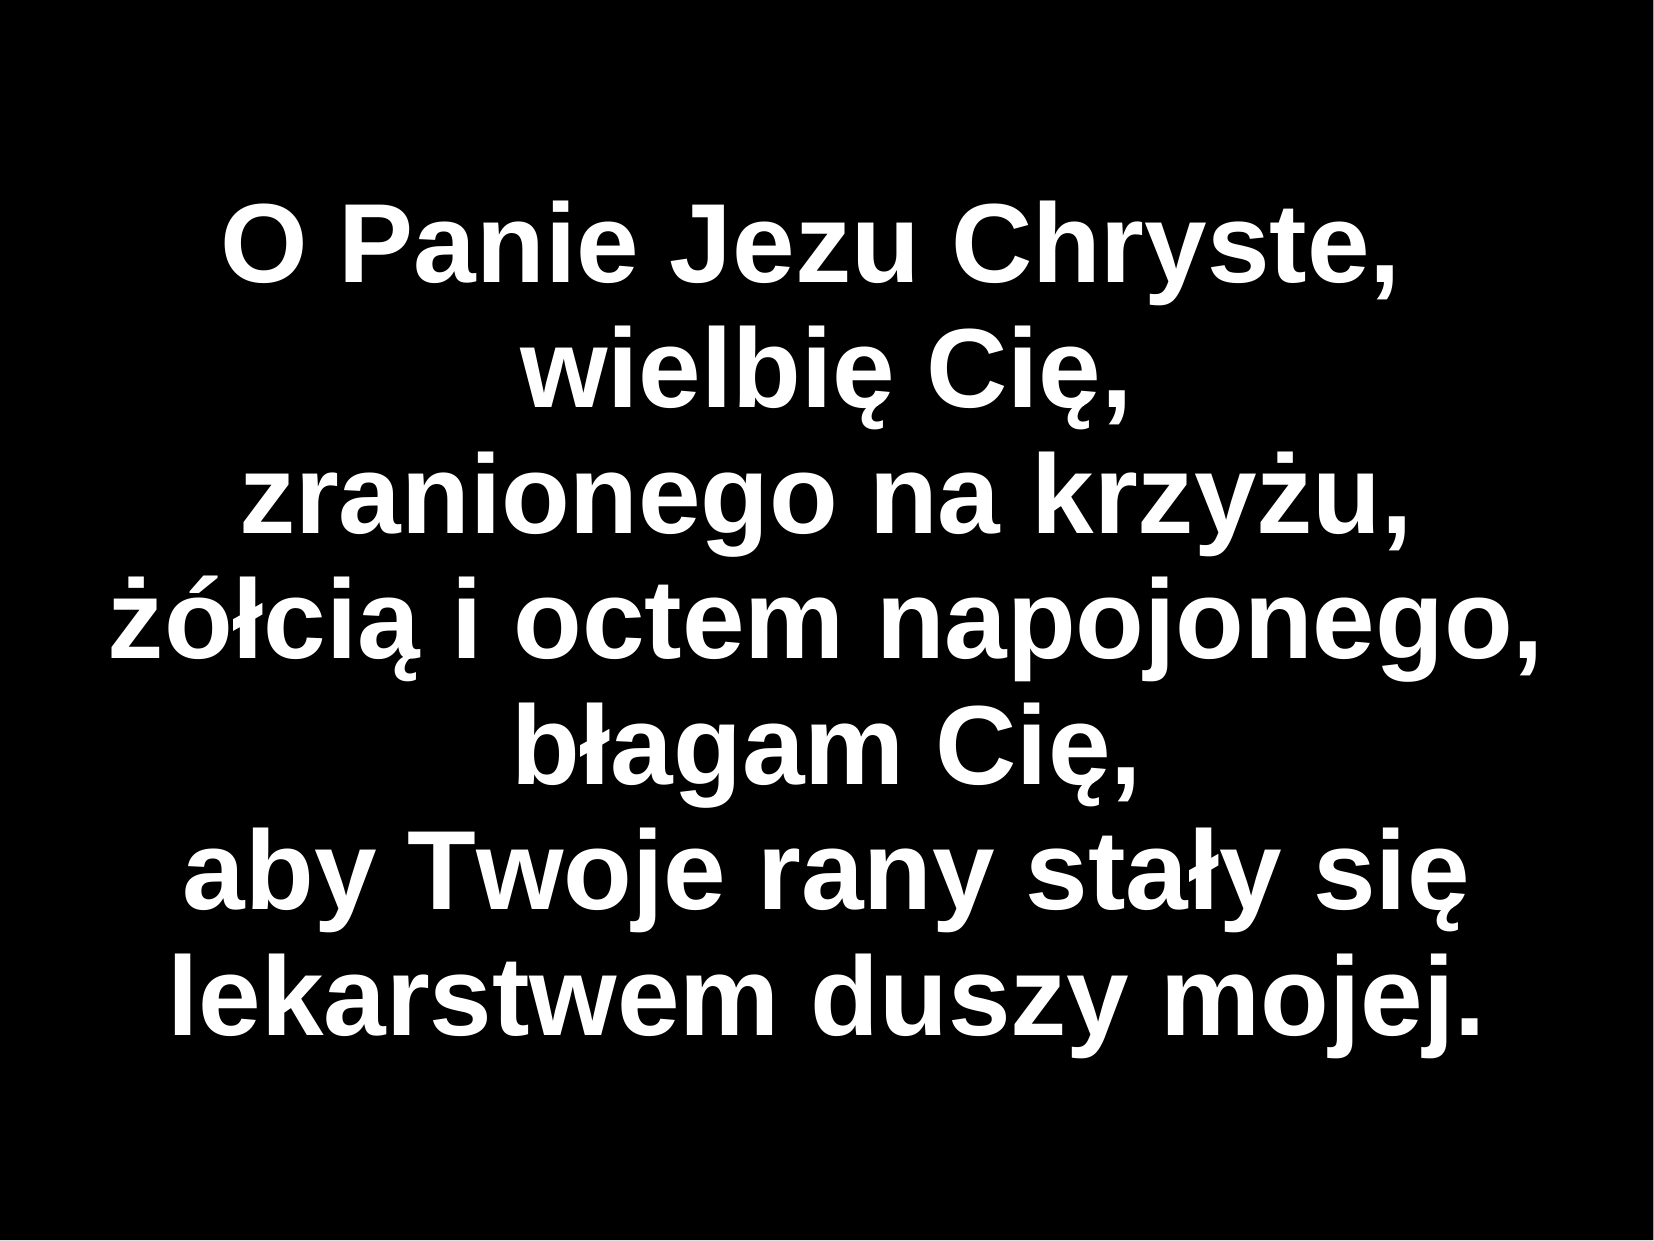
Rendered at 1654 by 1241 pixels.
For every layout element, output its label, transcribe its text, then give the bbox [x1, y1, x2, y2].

title O Panie Jezu Chryste, wielbię Cię, zranionego na krzyżu, żółcią i octem napojonego, błagam Cię, aby Twoje rany stały się lekarstwem duszy mojej. [0, 0, 1654, 1241]
